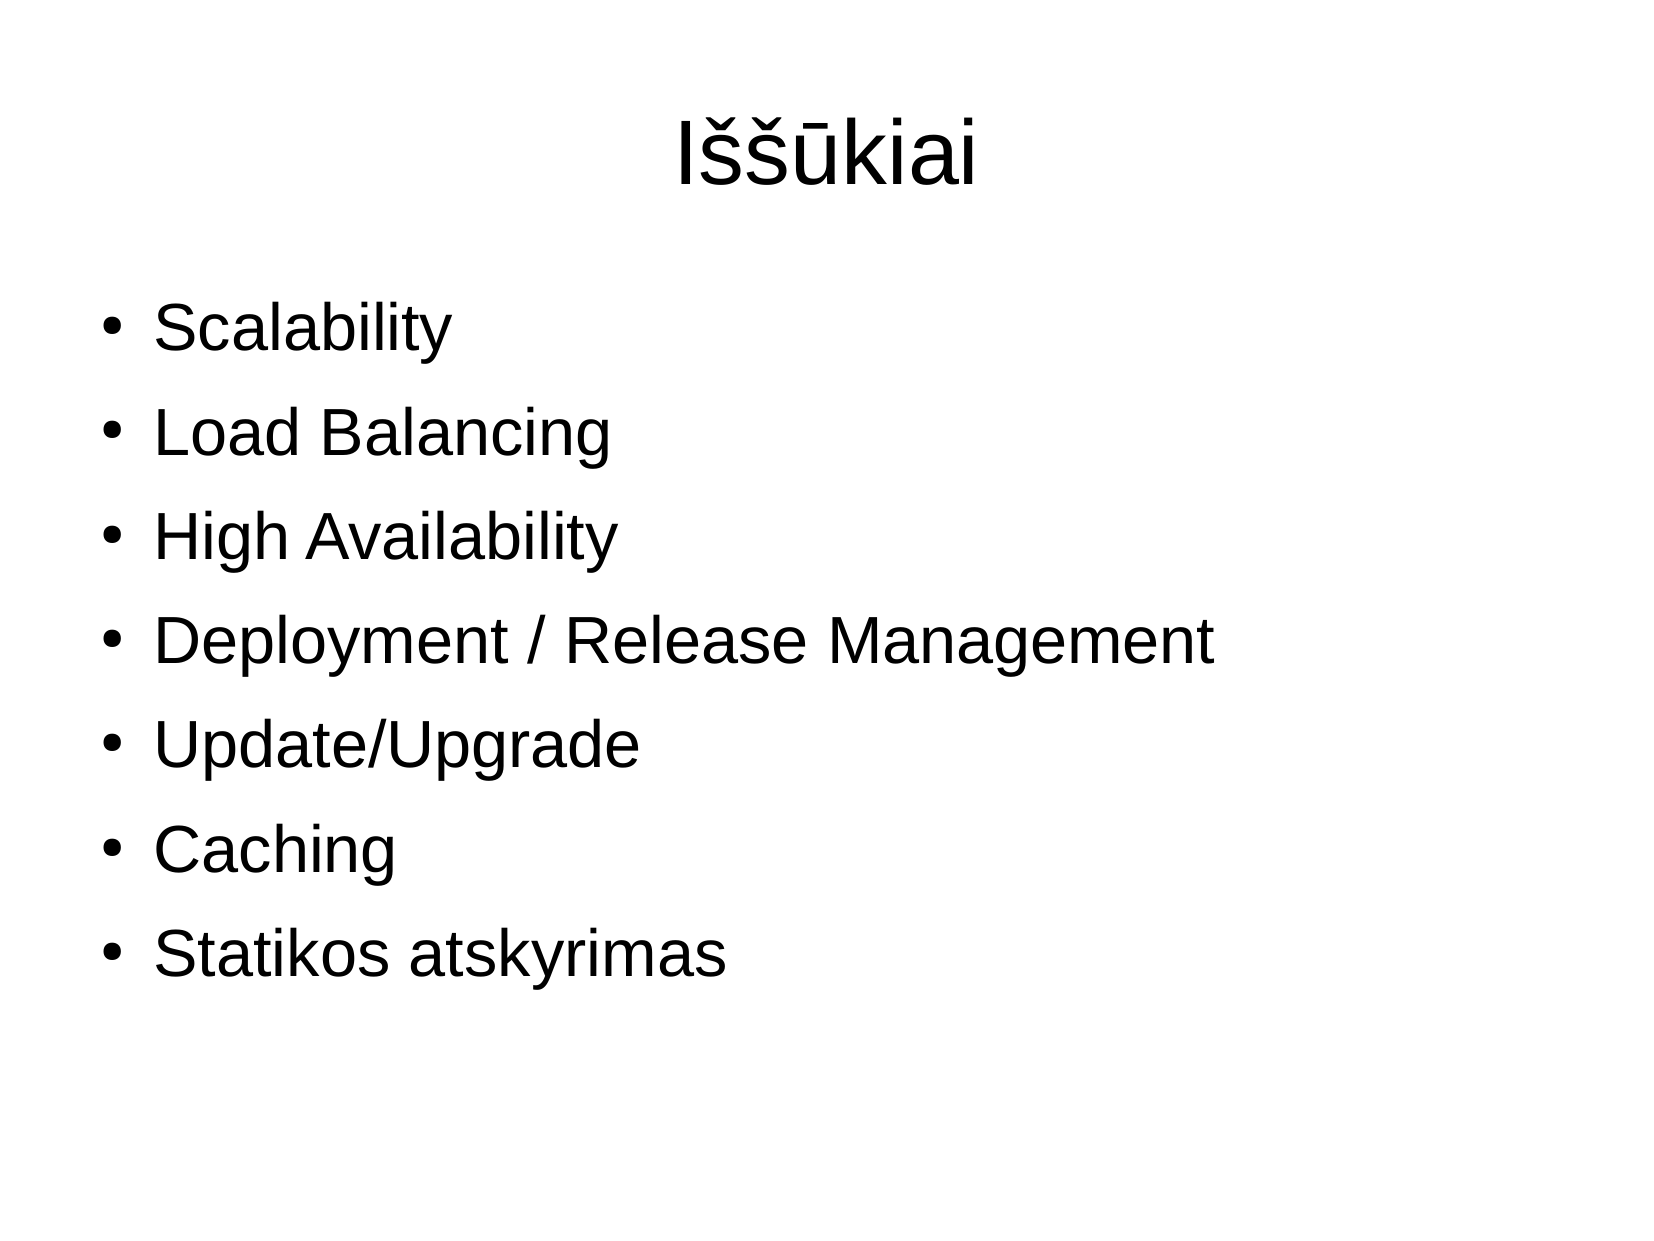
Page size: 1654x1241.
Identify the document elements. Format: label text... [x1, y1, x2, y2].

list Scalability Load Balancing High Availability Deployment / Release Management Update/Upgrade Caching Statikos atskyrimas [82, 290, 1571, 1010]
title Iššūkiai [82, 49, 1571, 257]
